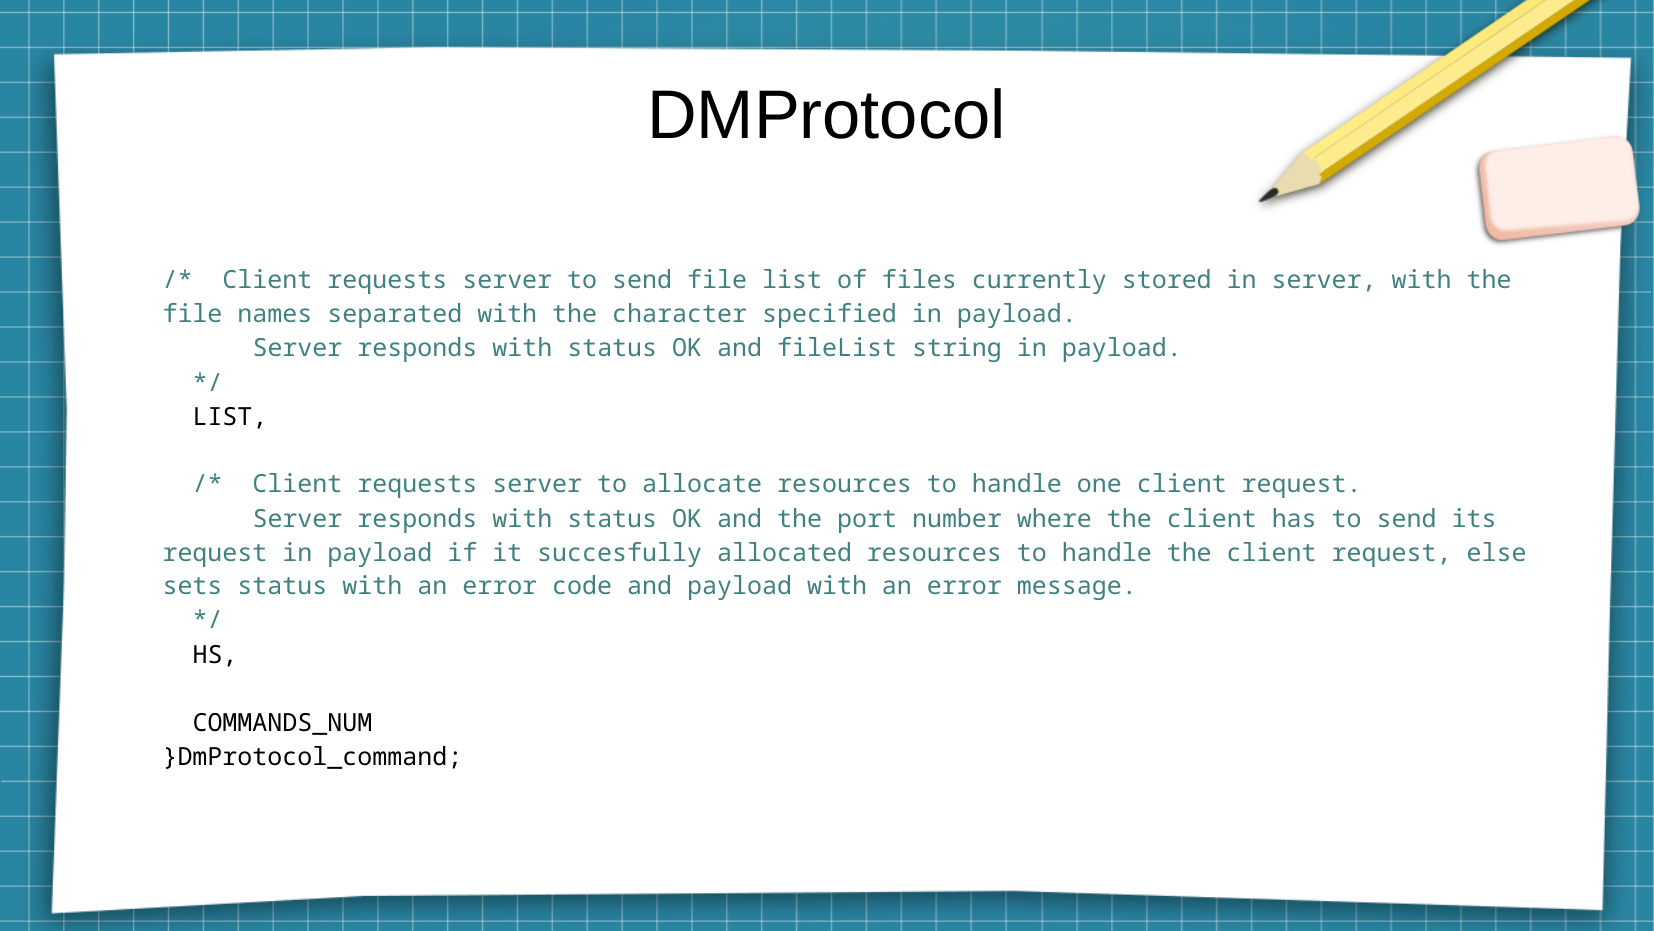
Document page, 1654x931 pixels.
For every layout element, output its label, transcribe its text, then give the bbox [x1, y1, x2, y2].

title DMProtocol [82, 37, 1571, 193]
text_box /* Client requests server to send file list of files currently stored in server, with the file names separated with the character specified in payload. Server responds with status OK and fileList string in payload. */ LIST, /* Client requests server to allocate resources to handle one client request. Server responds with status OK and the port number where the client has to send its request in payload if it succesfully allocated resources to handle the client request, else sets status with an error code and payload with an error message. */ HS, COMMANDS_NUM }DmProtocol_command; [147, 254, 1565, 739]
picture [0, 0, 1654, 931]
